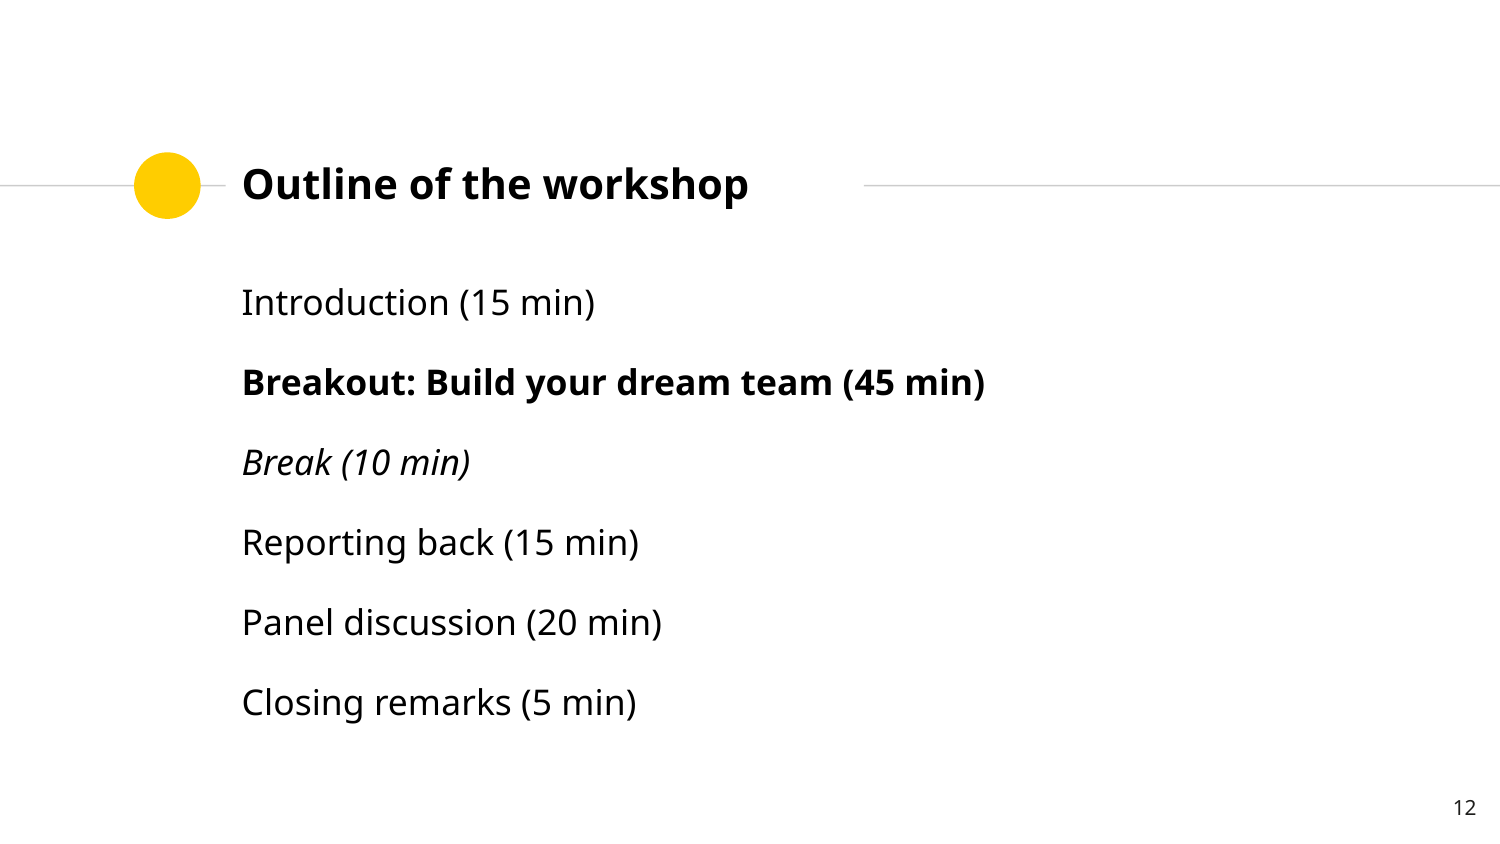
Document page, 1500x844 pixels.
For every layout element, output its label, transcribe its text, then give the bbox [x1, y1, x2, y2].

slide_number 1 [1401, 779, 1492, 844]
title Outline of the workshop [226, 146, 863, 219]
list Introduction (15 min) Breakout: Build your dream team (45 min) Break (10 min) Reporting back (15 min) Panel discussion (20 min) Closing remarks (5 min) [226, 265, 1344, 776]
